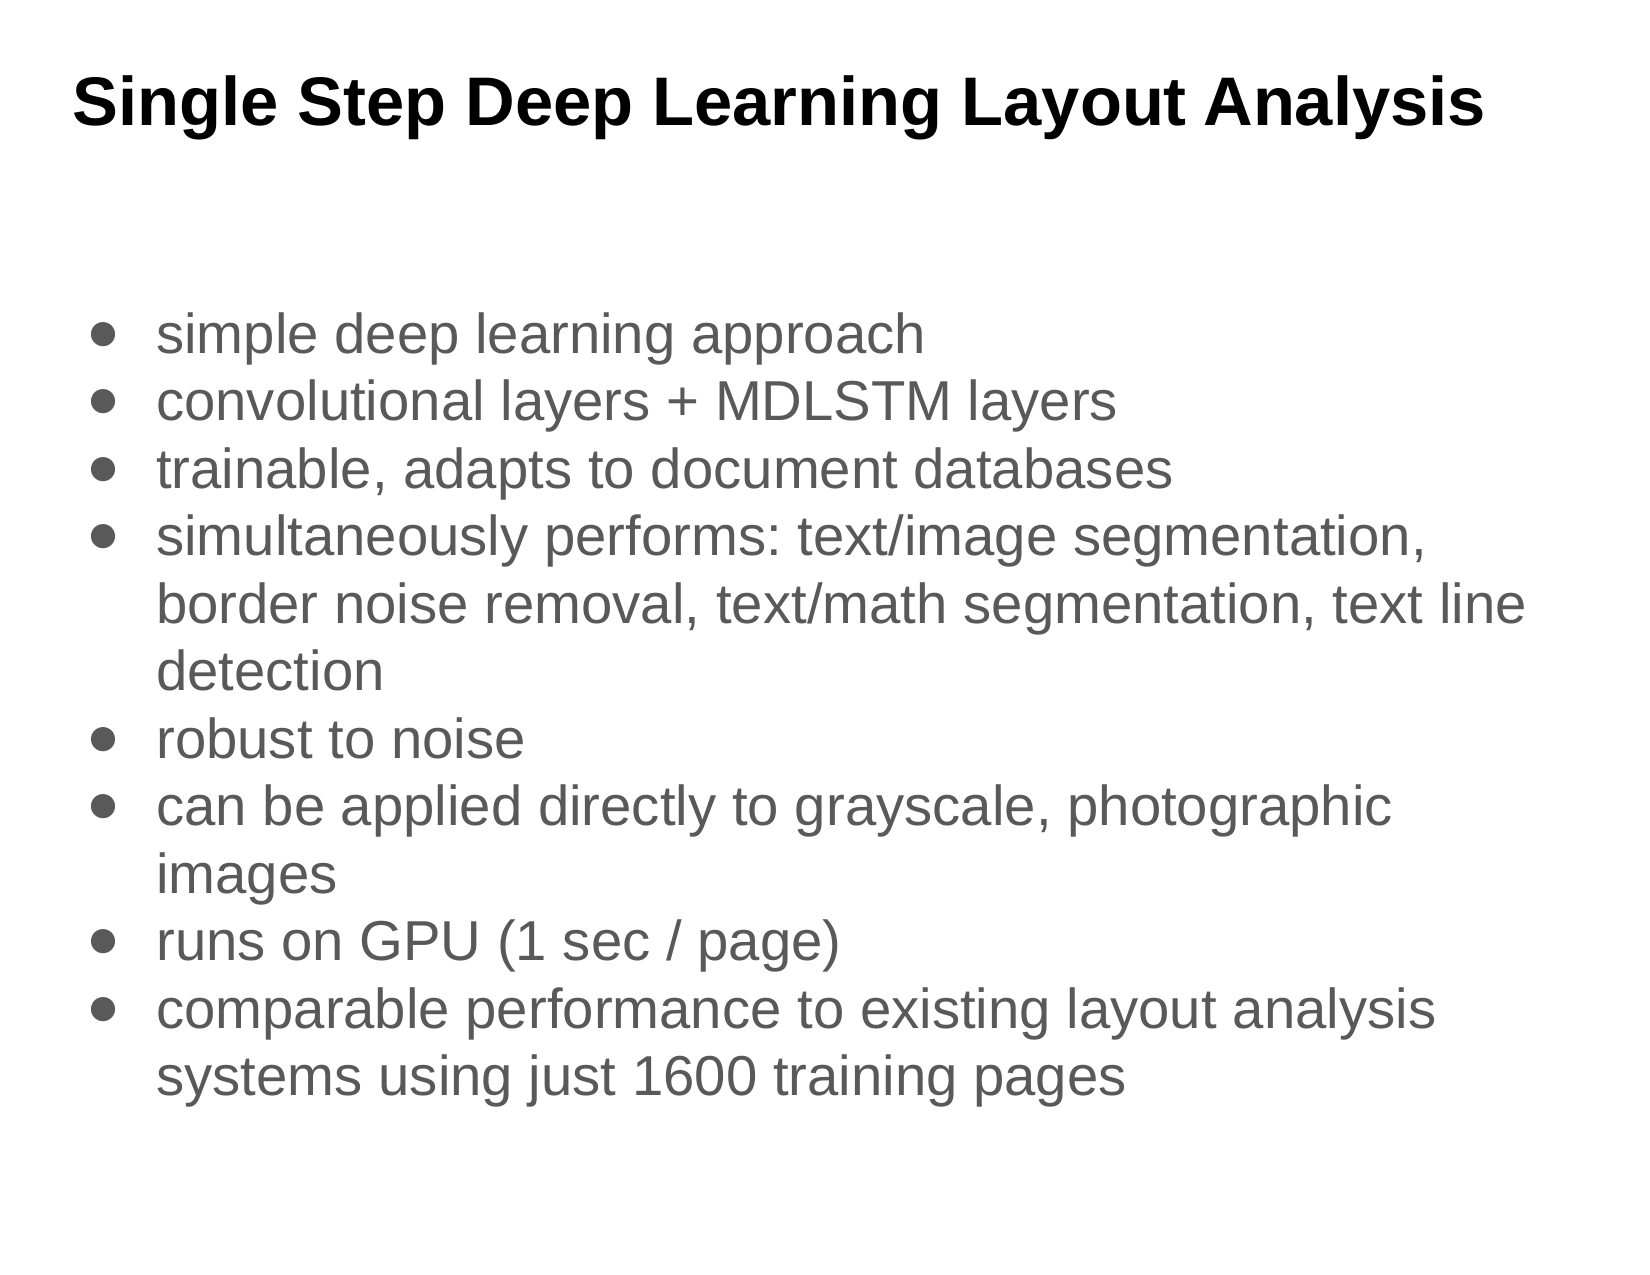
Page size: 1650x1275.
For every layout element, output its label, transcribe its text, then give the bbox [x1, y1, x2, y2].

list simple deep learning approach convolutional layers + MDLSTM layers trainable, adapts to document databases simultaneously performs: text/image segmentation, border noise removal, text/math segmentation, text line detection robust to noise can be applied directly to grayscale, photographic images runs on GPU (1 sec / page) comparable performance to existing layout analysis systems using just 1600 training pages [56, 190, 1594, 1213]
title Single Step Deep Learning Layout Analysis [56, 39, 1594, 190]
